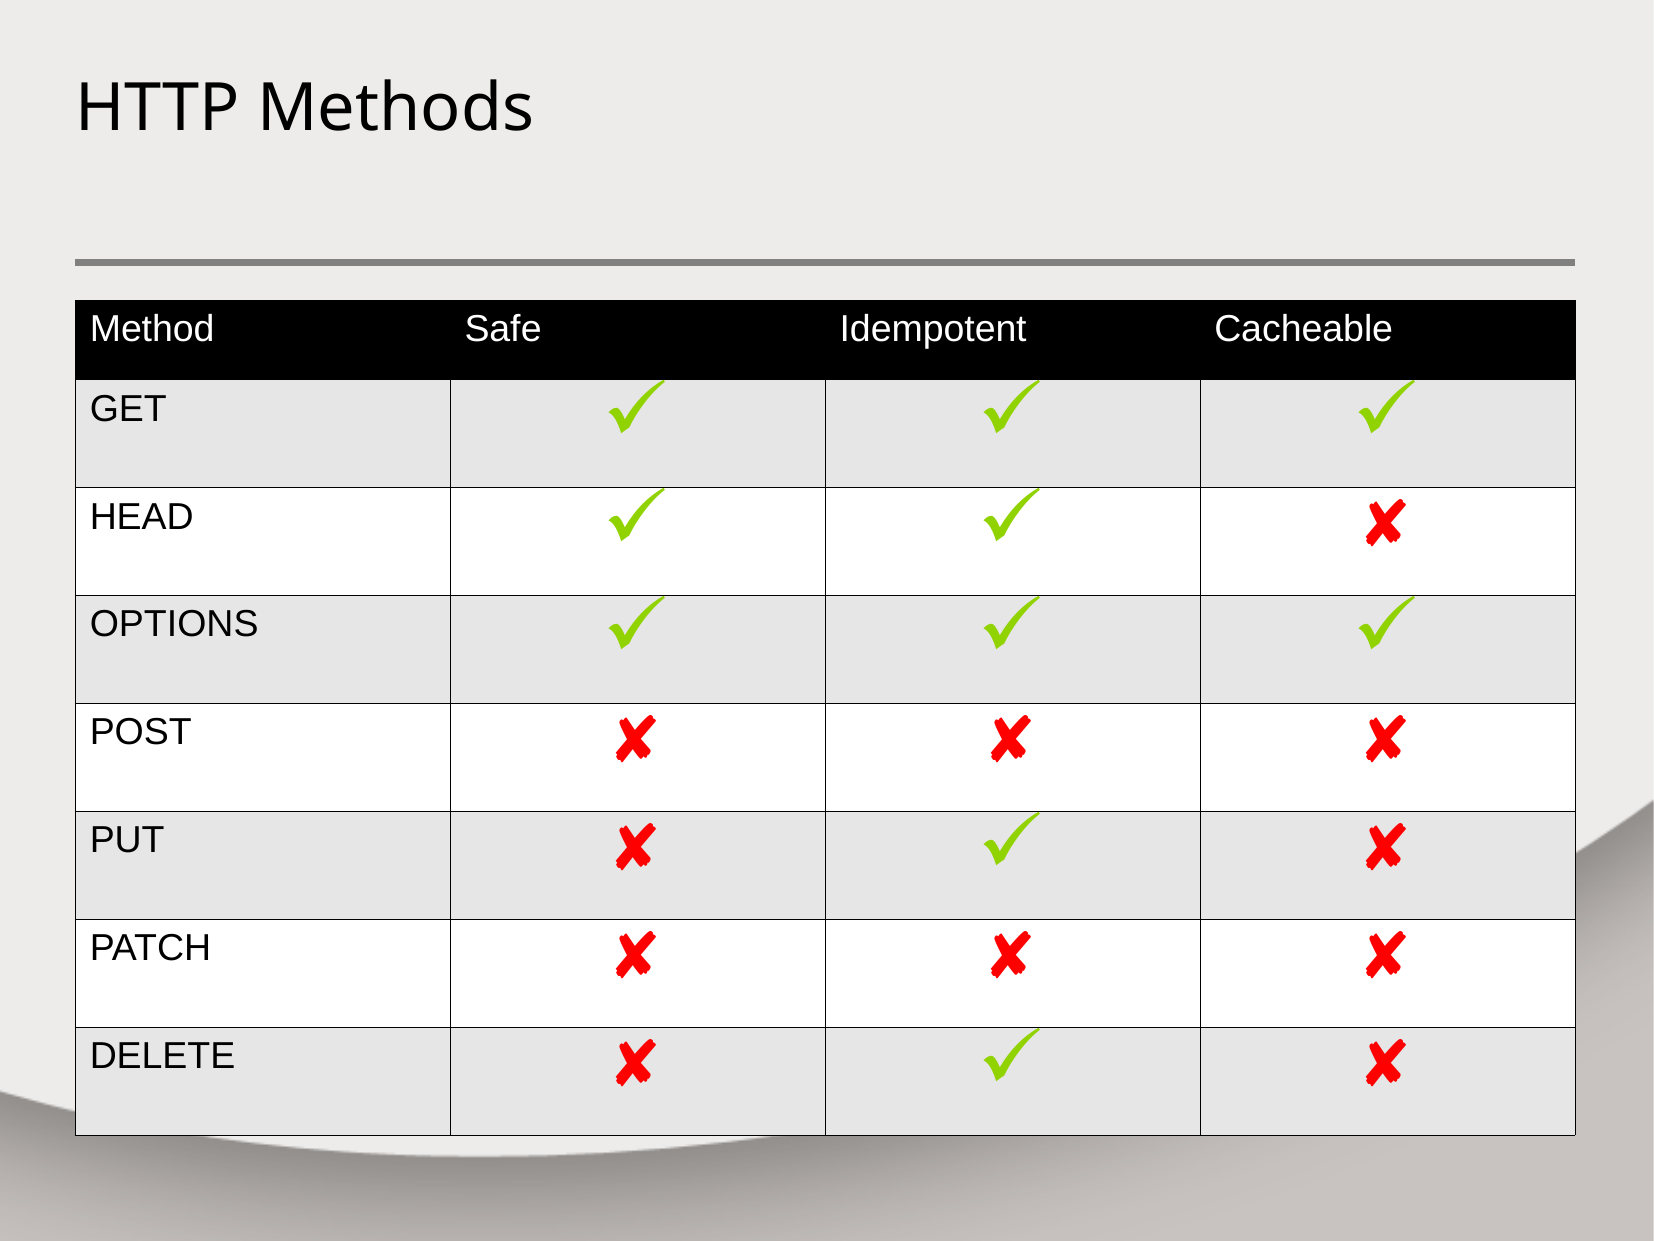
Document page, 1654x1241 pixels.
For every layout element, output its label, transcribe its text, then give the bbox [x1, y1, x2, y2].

table_cell OPTIONS [76, 596, 450, 703]
table_cell  [826, 704, 1200, 811]
table_header Safe [451, 301, 825, 379]
table_cell  [1201, 1028, 1575, 1135]
table_cell  [826, 380, 1200, 487]
table_cell  [1201, 380, 1575, 487]
table_cell PUT [76, 812, 450, 919]
table_cell  [451, 920, 825, 1027]
table_cell DELETE [76, 1028, 450, 1135]
table_cell  [1201, 920, 1575, 1027]
table_cell GET [76, 380, 450, 487]
table_cell  [826, 596, 1200, 703]
table_cell  [1201, 596, 1575, 703]
table_cell PATCH [76, 920, 450, 1027]
table_cell  [451, 596, 825, 703]
table_cell  [451, 812, 825, 919]
table_cell POST [76, 704, 450, 811]
title HTTP Methods [75, 75, 1576, 226]
table_cell  [1201, 488, 1575, 595]
picture [0, 0, 1654, 1241]
table_cell  [1201, 704, 1575, 811]
table_cell  [451, 704, 825, 811]
table_cell  [451, 488, 825, 595]
table_cell  [826, 1028, 1200, 1135]
table_cell HEAD [76, 488, 450, 595]
table_cell  [1201, 812, 1575, 919]
table_cell  [451, 380, 825, 487]
table_header Idempotent [826, 301, 1200, 379]
table_cell  [451, 1028, 825, 1135]
table_cell  [826, 488, 1200, 595]
table_header Cacheable [1201, 301, 1575, 379]
table_cell  [826, 920, 1200, 1027]
table_cell  [826, 812, 1200, 919]
table_header Method [76, 301, 450, 379]
